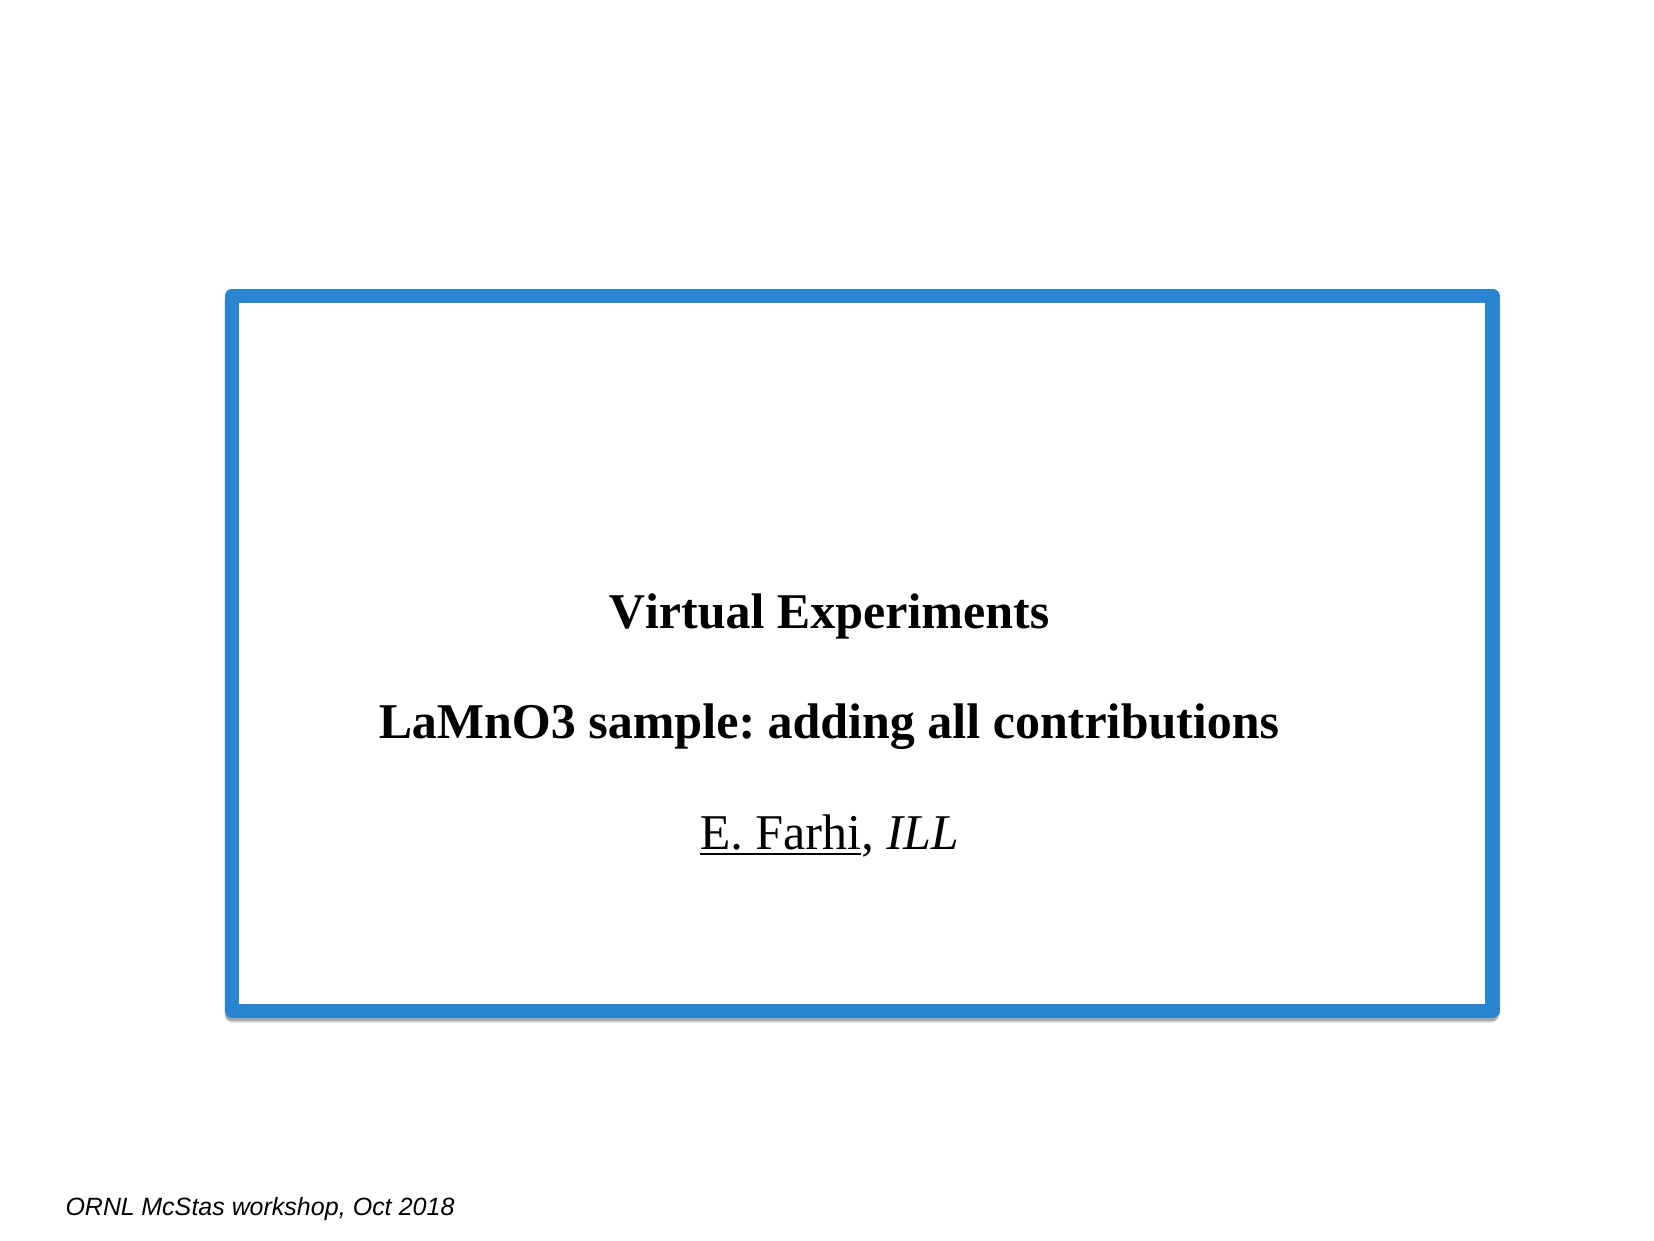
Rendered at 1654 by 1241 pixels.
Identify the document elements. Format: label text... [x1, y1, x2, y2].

text_box Virtual Experiments LaMnO3 sample: adding all contributions E. Farhi, ILL [47, 583, 1612, 1130]
